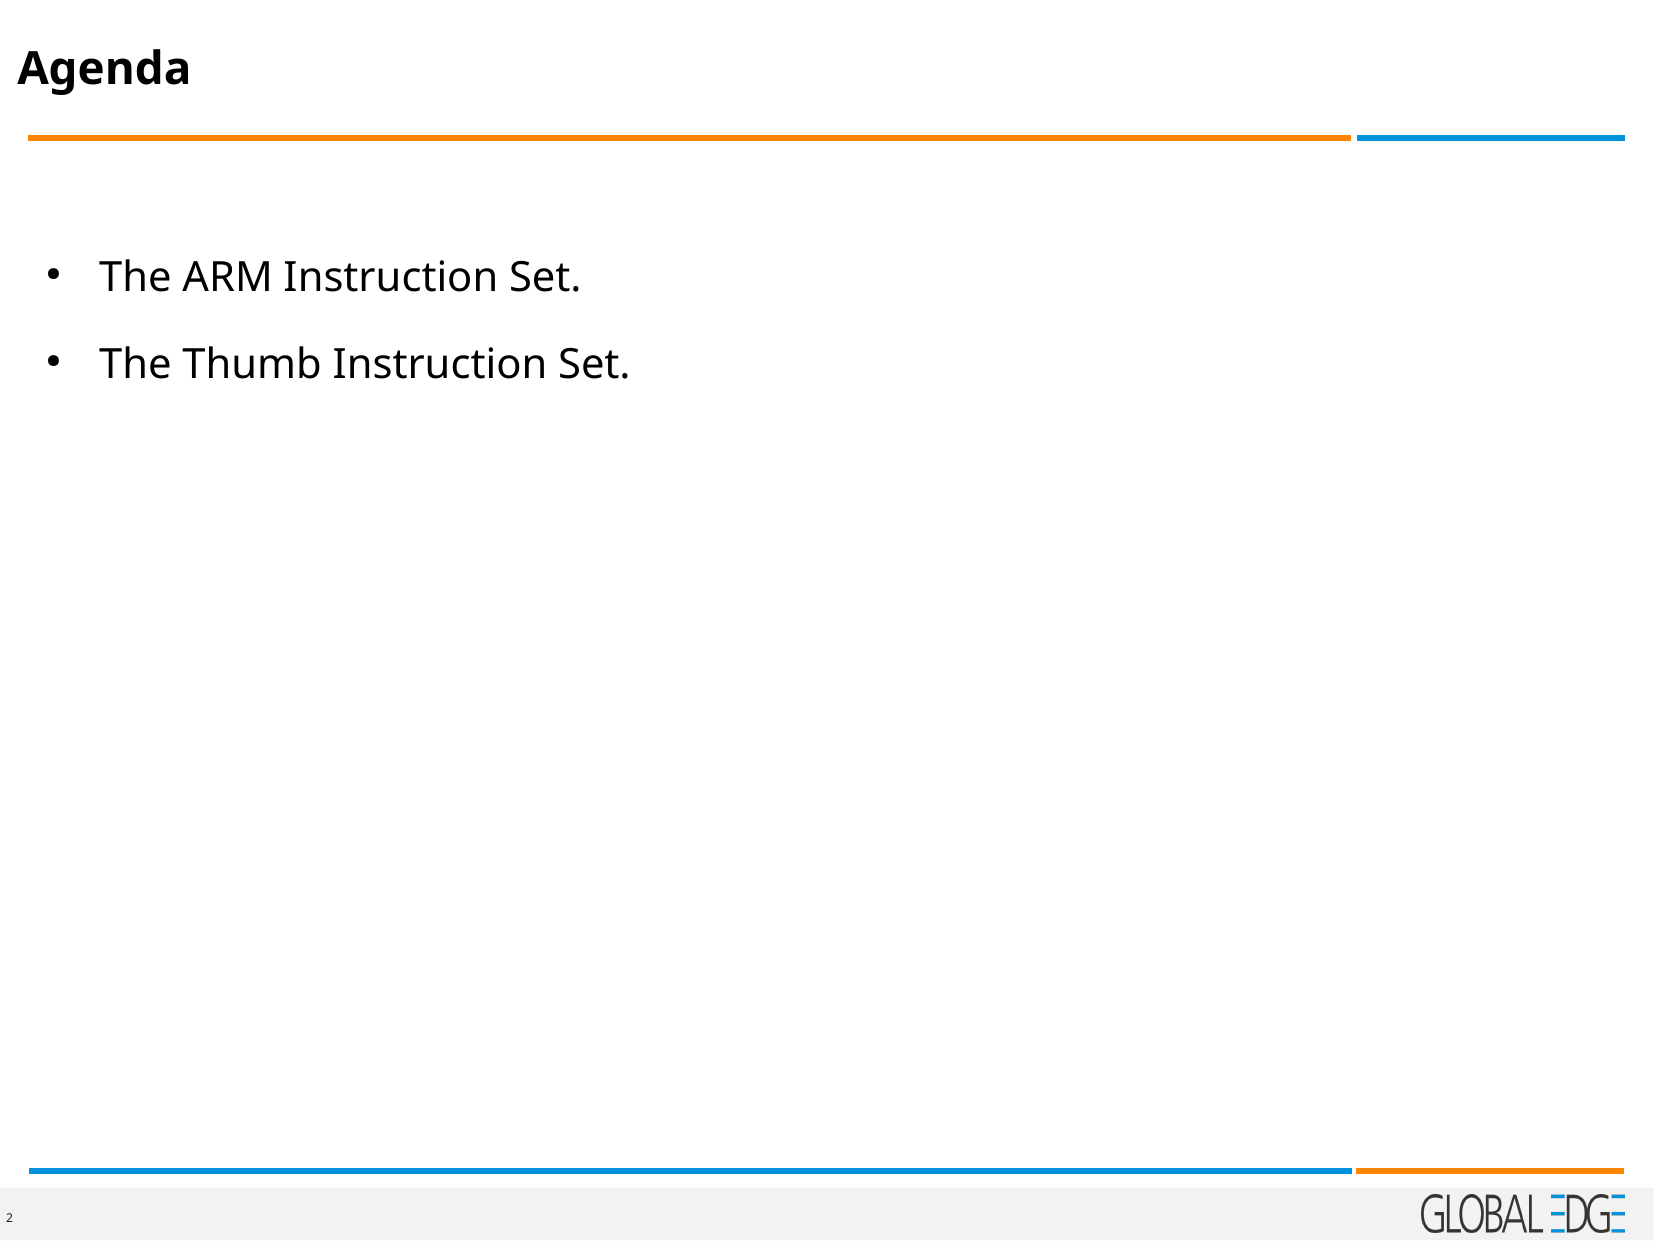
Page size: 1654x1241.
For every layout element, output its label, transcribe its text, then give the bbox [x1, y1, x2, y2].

title Agenda [17, 18, 1499, 115]
picture [1421, 1194, 1625, 1233]
list The ARM Instruction Set. The Thumb Instruction Set. [28, 160, 1625, 1153]
